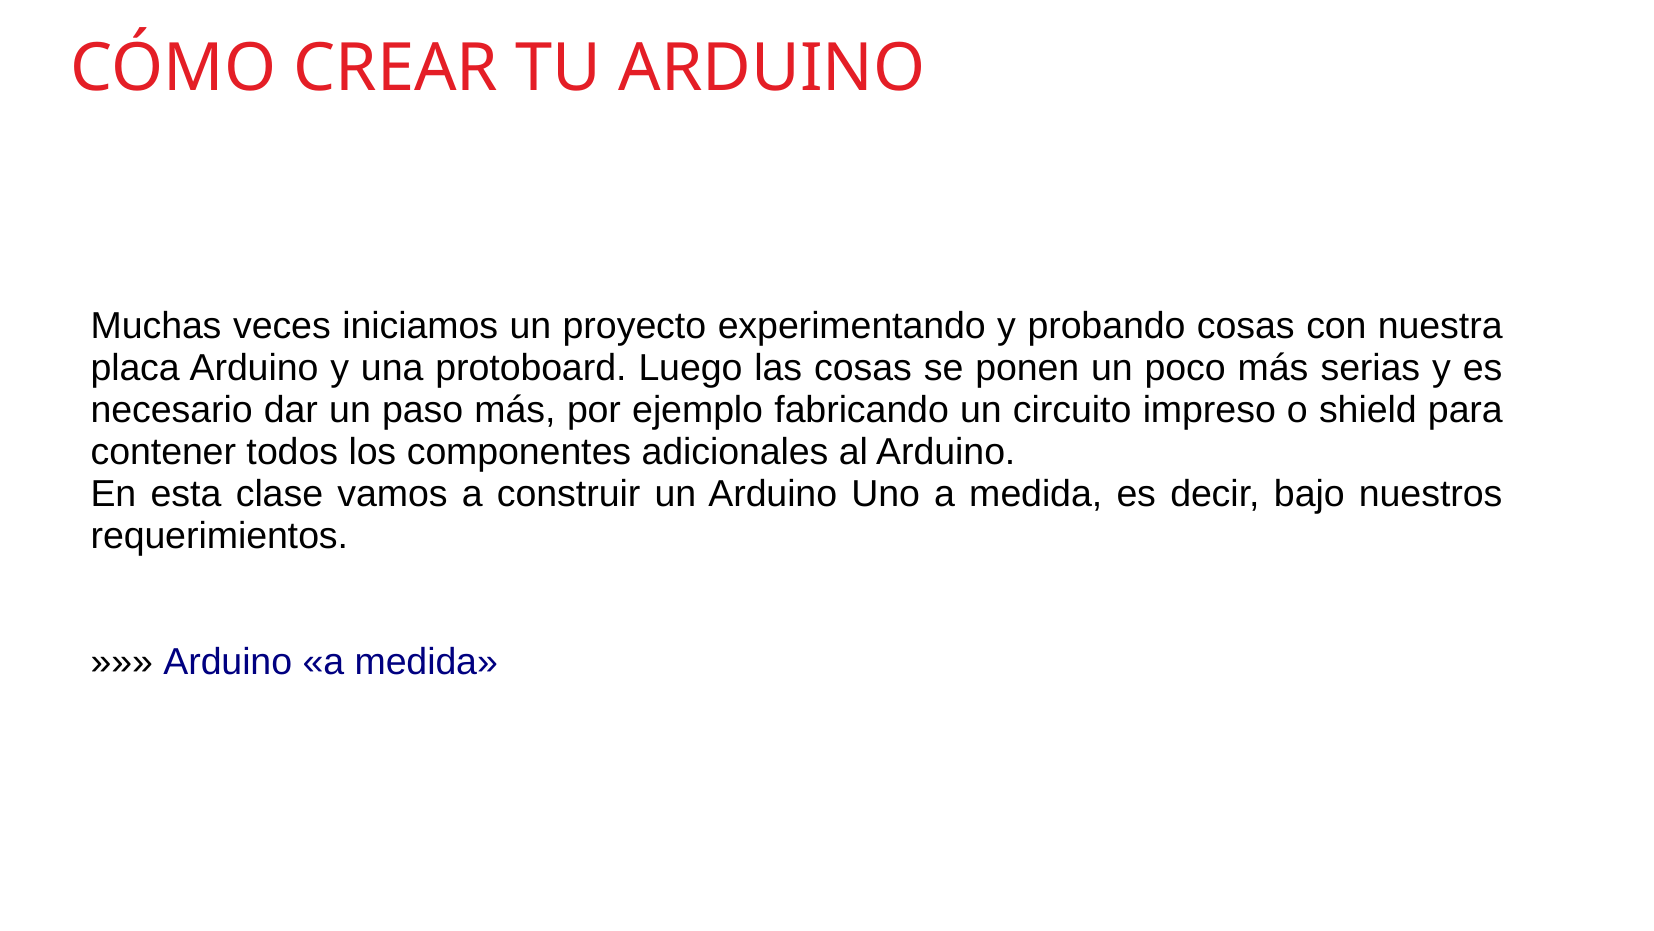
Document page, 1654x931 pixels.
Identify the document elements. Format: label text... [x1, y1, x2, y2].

title CÓMO CREAR TU ARDUINO [70, 11, 1347, 118]
text_box Muchas veces iniciamos un proyecto experimentando y probando cosas con nuestra placa Arduino y una protoboard. Luego las cosas se ponen un poco más serias y es necesario dar un paso más, por ejemplo fabricando un circuito impreso o shield para contener todos los componentes adicionales al Arduino. En esta clase vamos a construir un Arduino Uno a medida, es decir, bajo nuestros requerimientos. »»» Arduino «a medida» [75, 296, 1578, 732]
